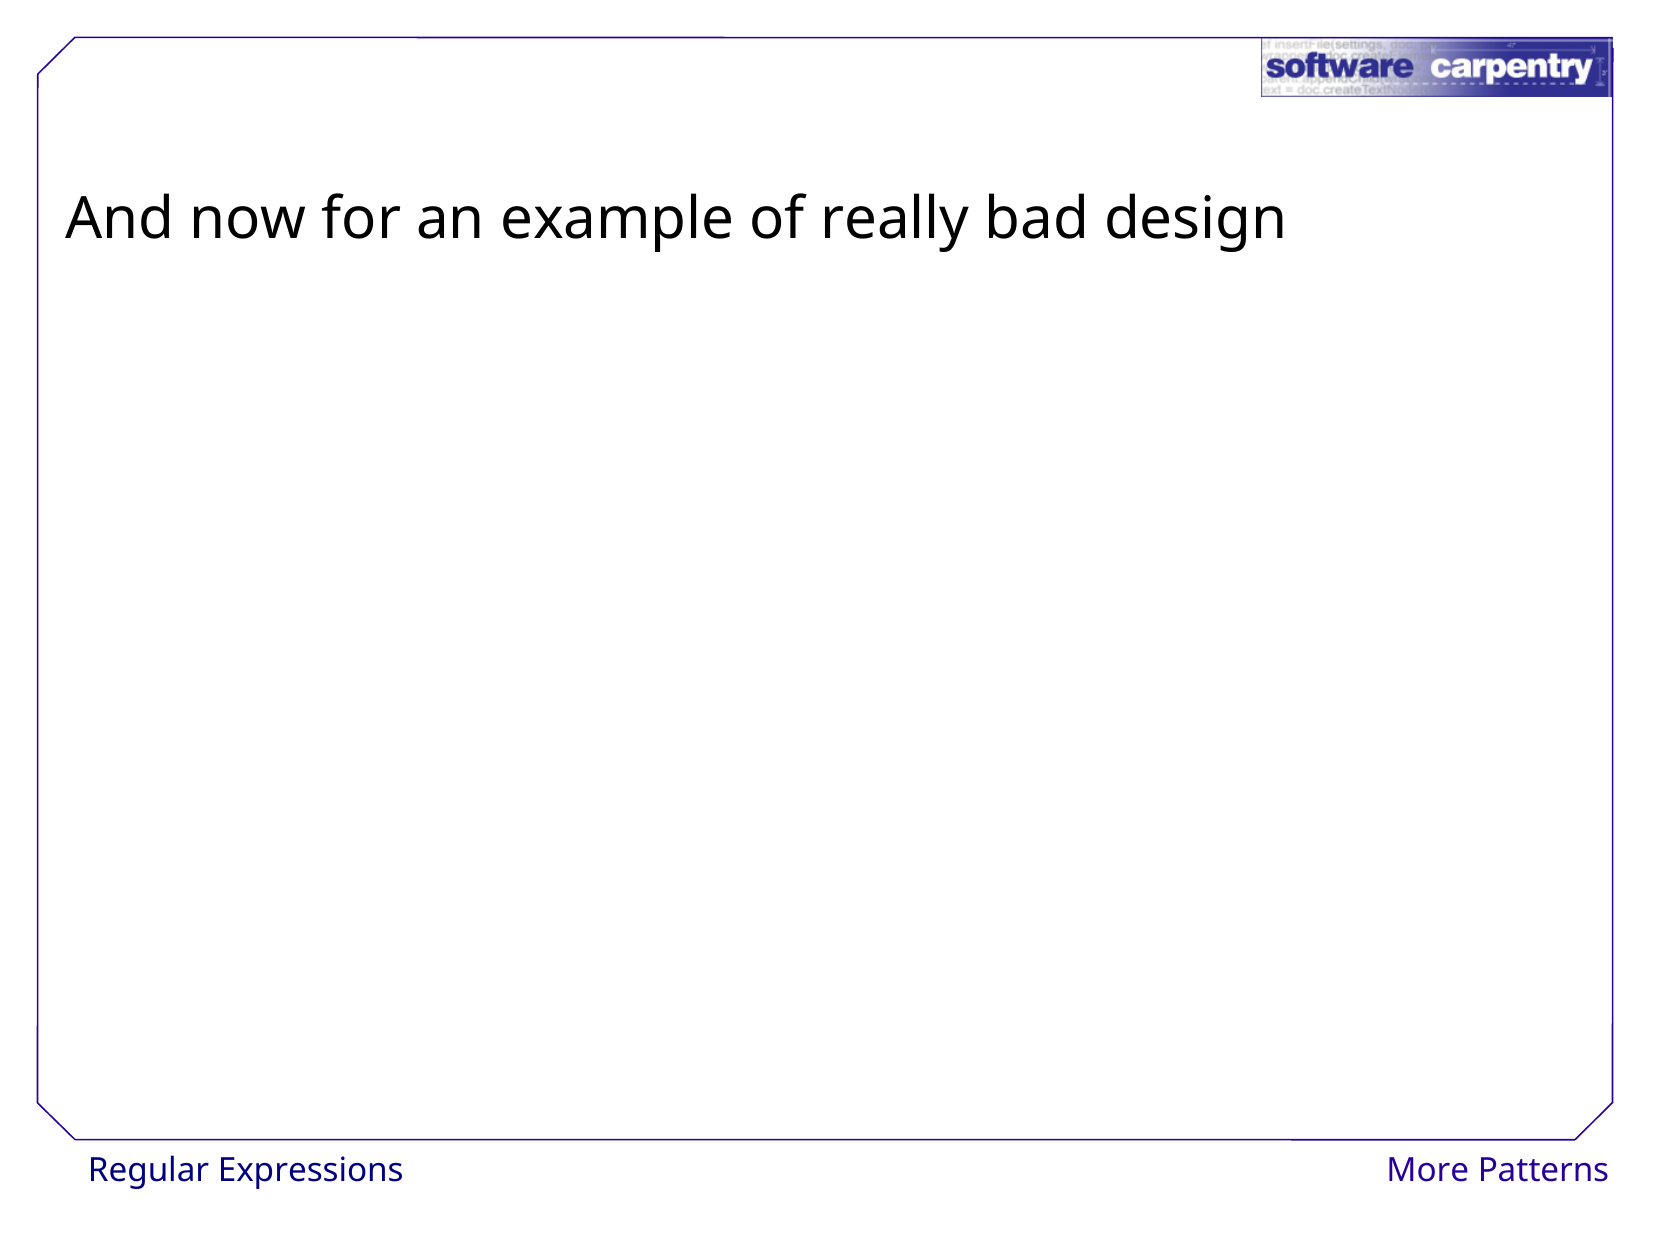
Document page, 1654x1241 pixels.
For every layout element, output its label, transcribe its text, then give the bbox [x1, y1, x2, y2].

picture [1261, 39, 1613, 97]
text_box And now for an example of really bad design [50, 138, 1453, 259]
